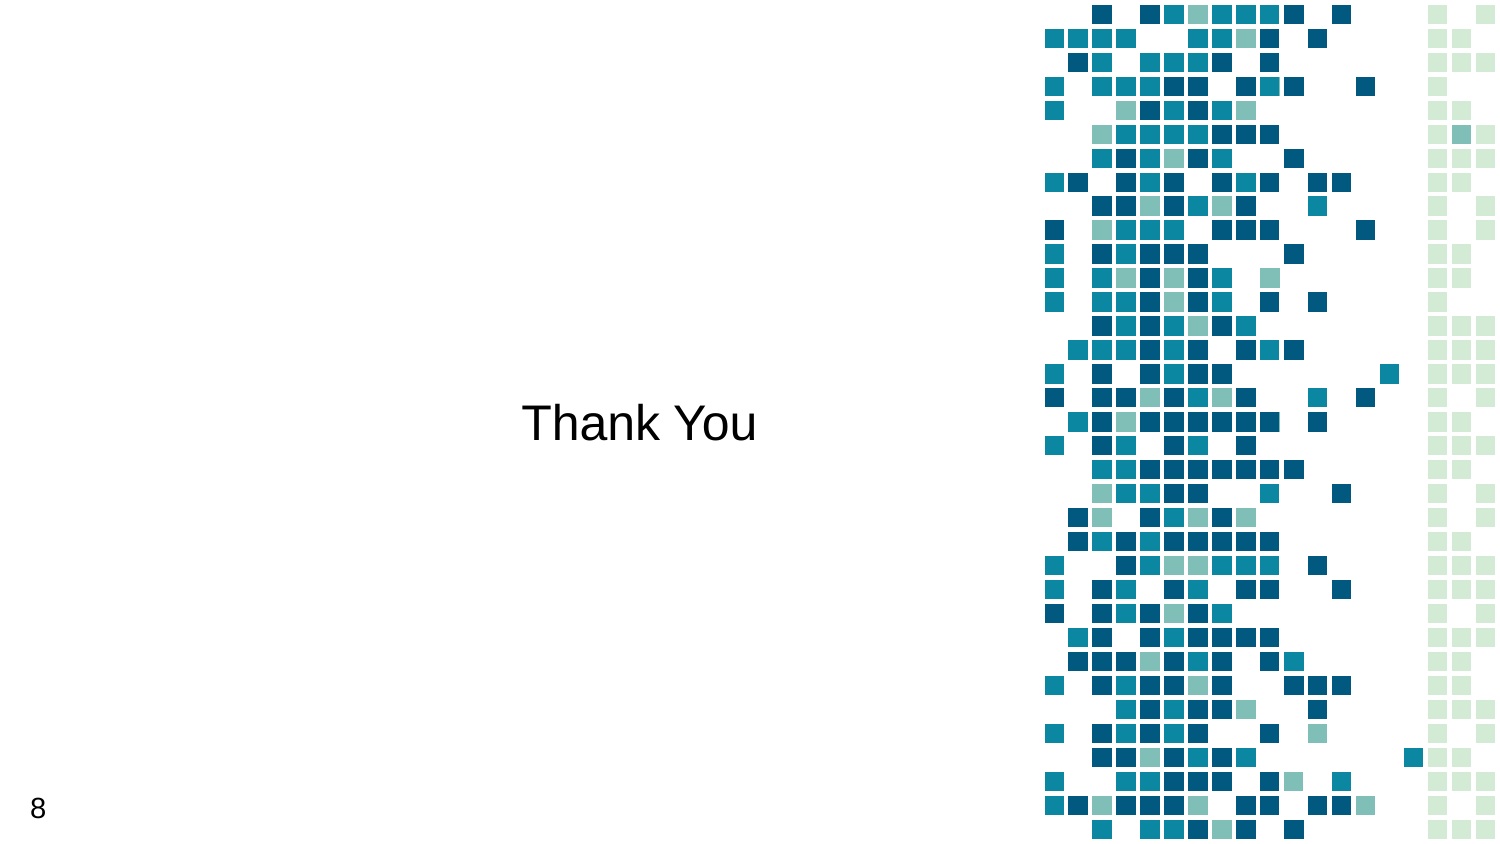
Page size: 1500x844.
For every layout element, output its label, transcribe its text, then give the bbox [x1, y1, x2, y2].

title Thank You [506, 369, 851, 465]
slide_number <number> [15, 774, 105, 839]
